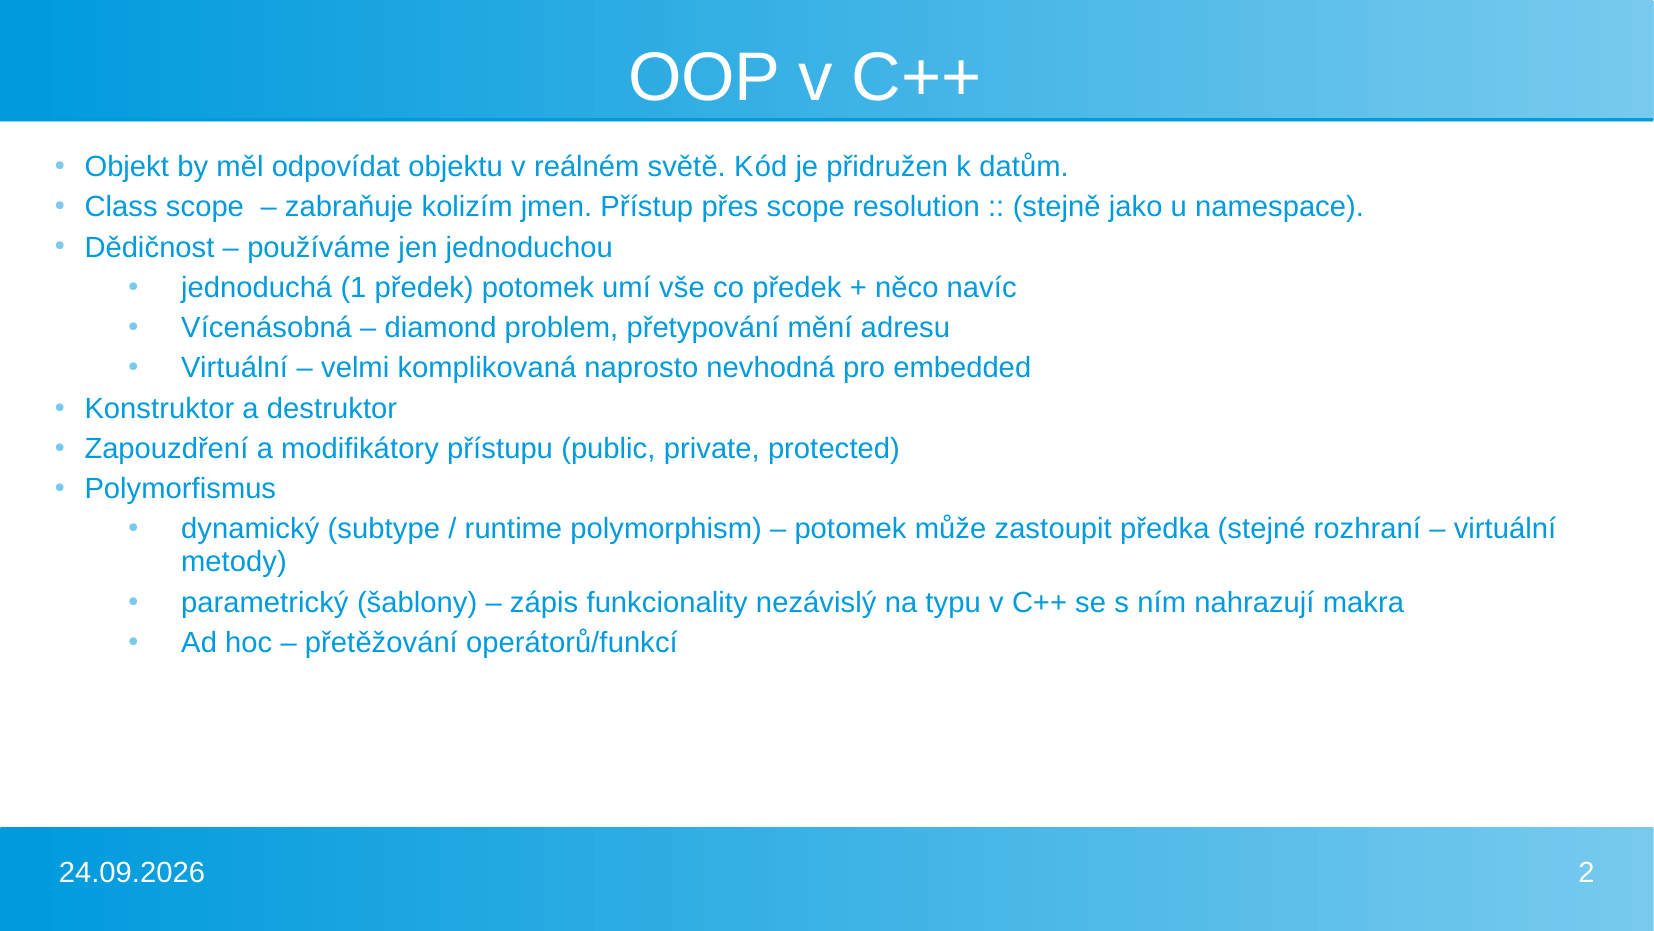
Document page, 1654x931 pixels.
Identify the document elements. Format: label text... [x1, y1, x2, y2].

title OOP v C++ [37, 37, 1573, 116]
list Objekt by měl odpovídat objektu v reálném světě. Kód je přidružen k datům. Class scope – zabraňuje kolizím jmen. Přístup přes scope resolution :: (stejně jako u namespace). Dědičnost – používáme jen jednoduchou jednoduchá (1 předek) potomek umí vše co předek + něco navíc Vícenásobná – diamond problem, přetypování mění adresu Virtuální – velmi komplikovaná naprosto nevhodná pro embedded Konstruktor a destruktor Zapouzdření a modifikátory přístupu (public, private, protected) Polymorfismus dynamický (subtype / runtime polymorphism) – potomek může zastoupit předka (stejné rozhraní – virtuální metody) parametrický (šablony) – zápis funkcionality nezávislý na typu v C++ se s ním nahrazují makra Ad hoc – přetěžování operátorů/funkcí [39, 150, 1576, 751]
